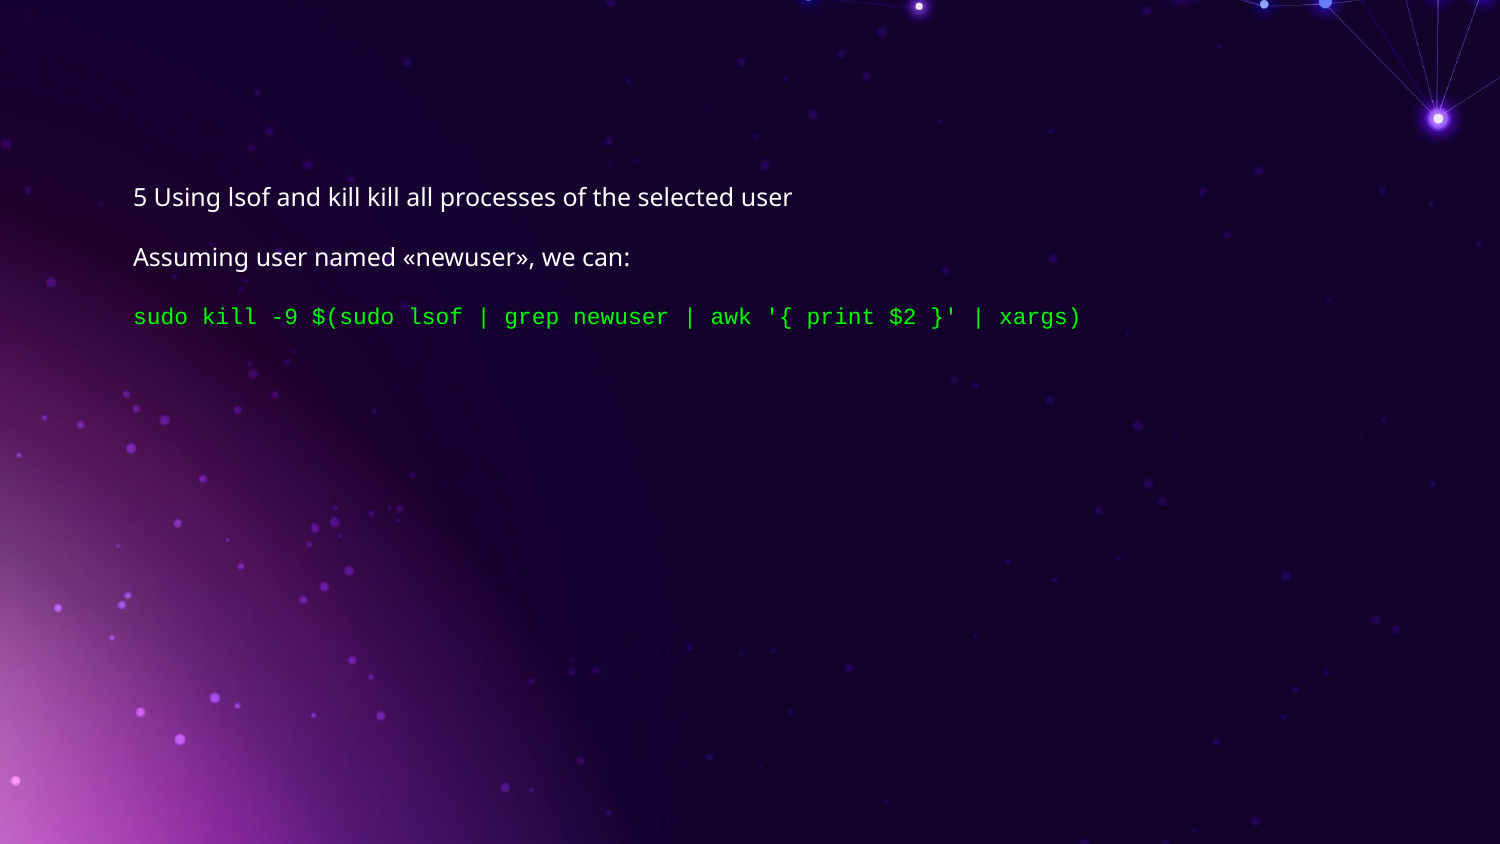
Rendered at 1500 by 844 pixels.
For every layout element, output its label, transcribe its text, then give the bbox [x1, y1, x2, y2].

list 5 Using lsof and kill kill all processes of the selected user Assuming user named «newuser», we can: sudo kill -9 $(sudo lsof | grep newuser | awk '{ print $2 }' | xargs) [118, 166, 1382, 788]
picture [0, 0, 1500, 844]
